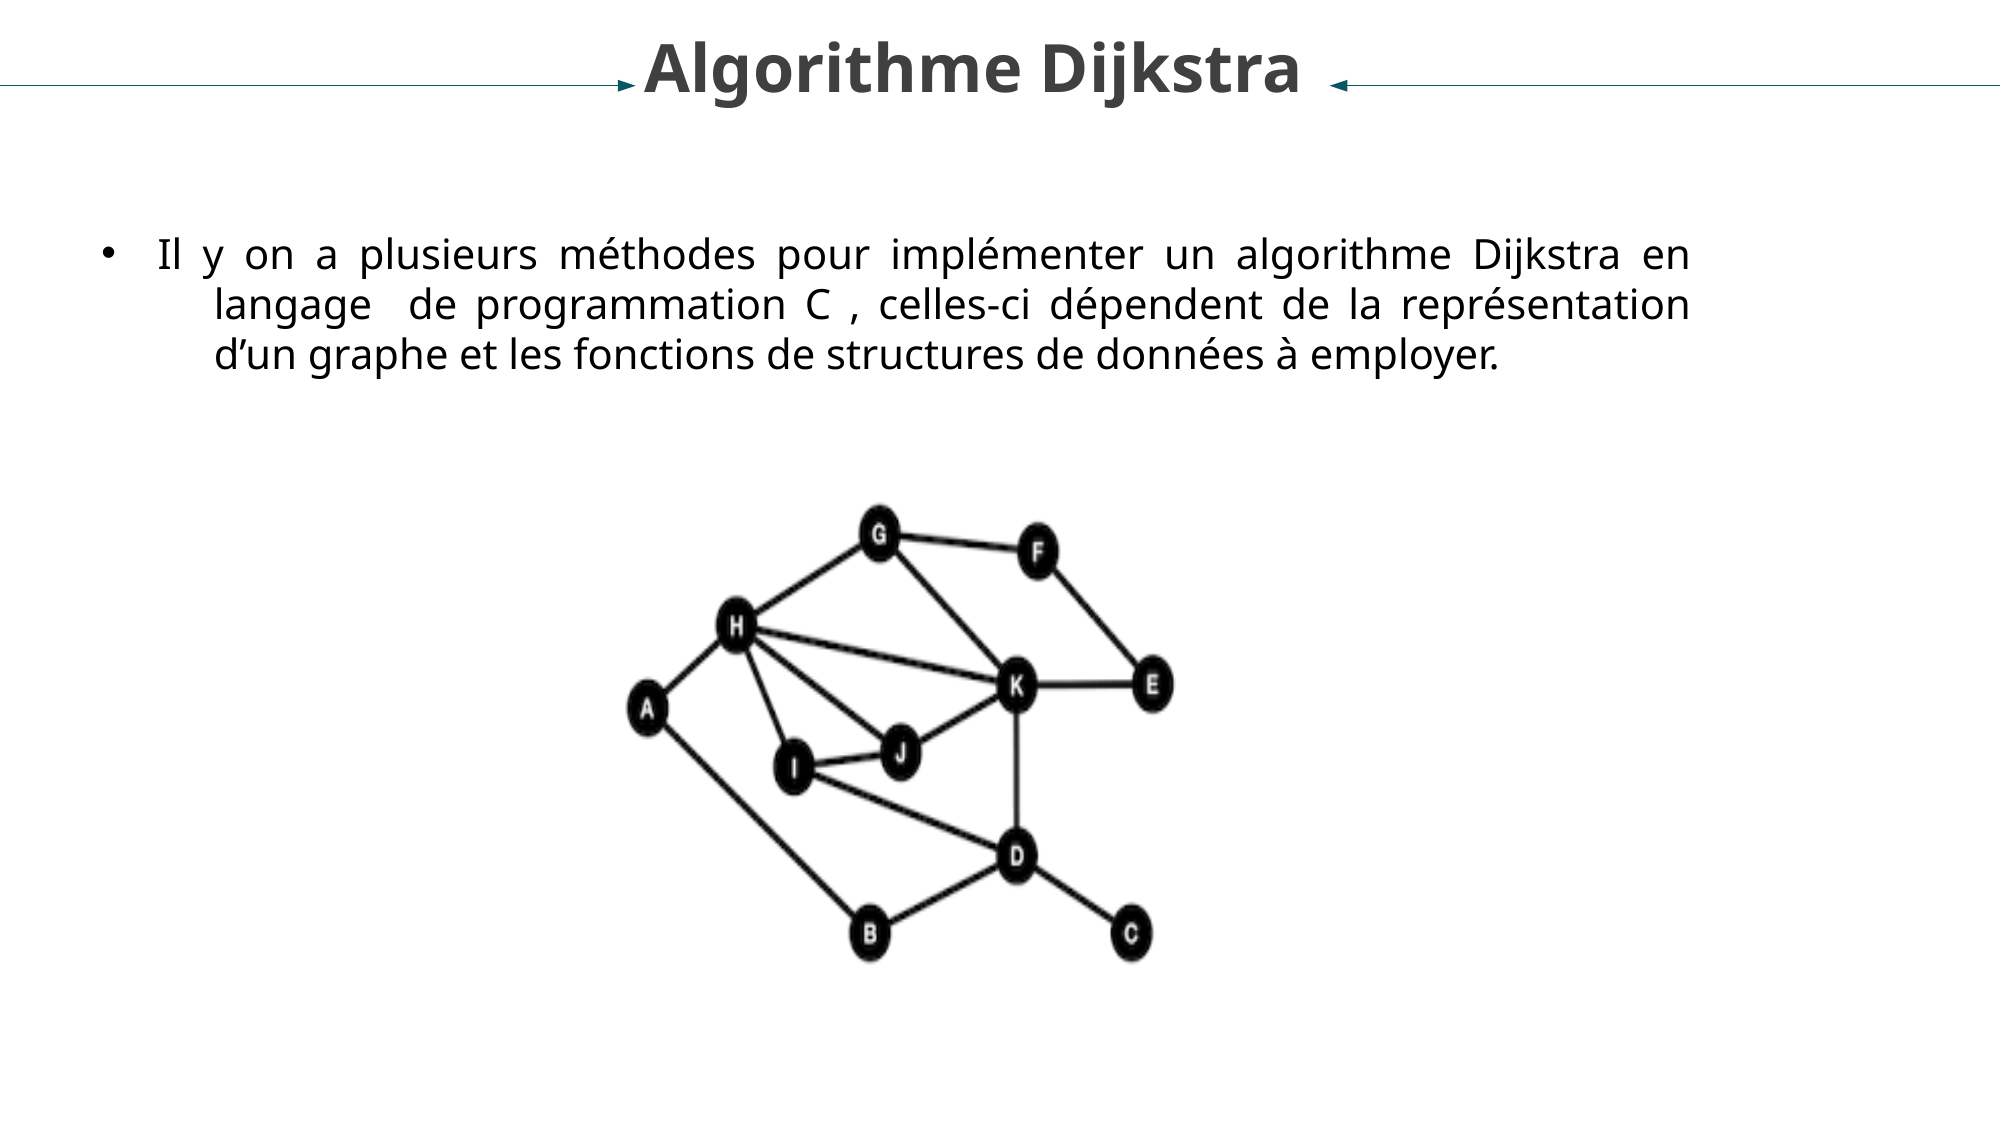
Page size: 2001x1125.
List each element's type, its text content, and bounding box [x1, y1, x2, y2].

text_box Il y on a plusieurs méthodes pour implémenter un algorithme Dijkstra en langage de programmation C , celles-ci dépendent de la représentation d’un graphe et les fonctions de structures de données à employer. [86, 219, 1707, 387]
text_box Algorithme Dijkstra [20, 35, 1946, 108]
picture [602, 495, 1190, 982]
